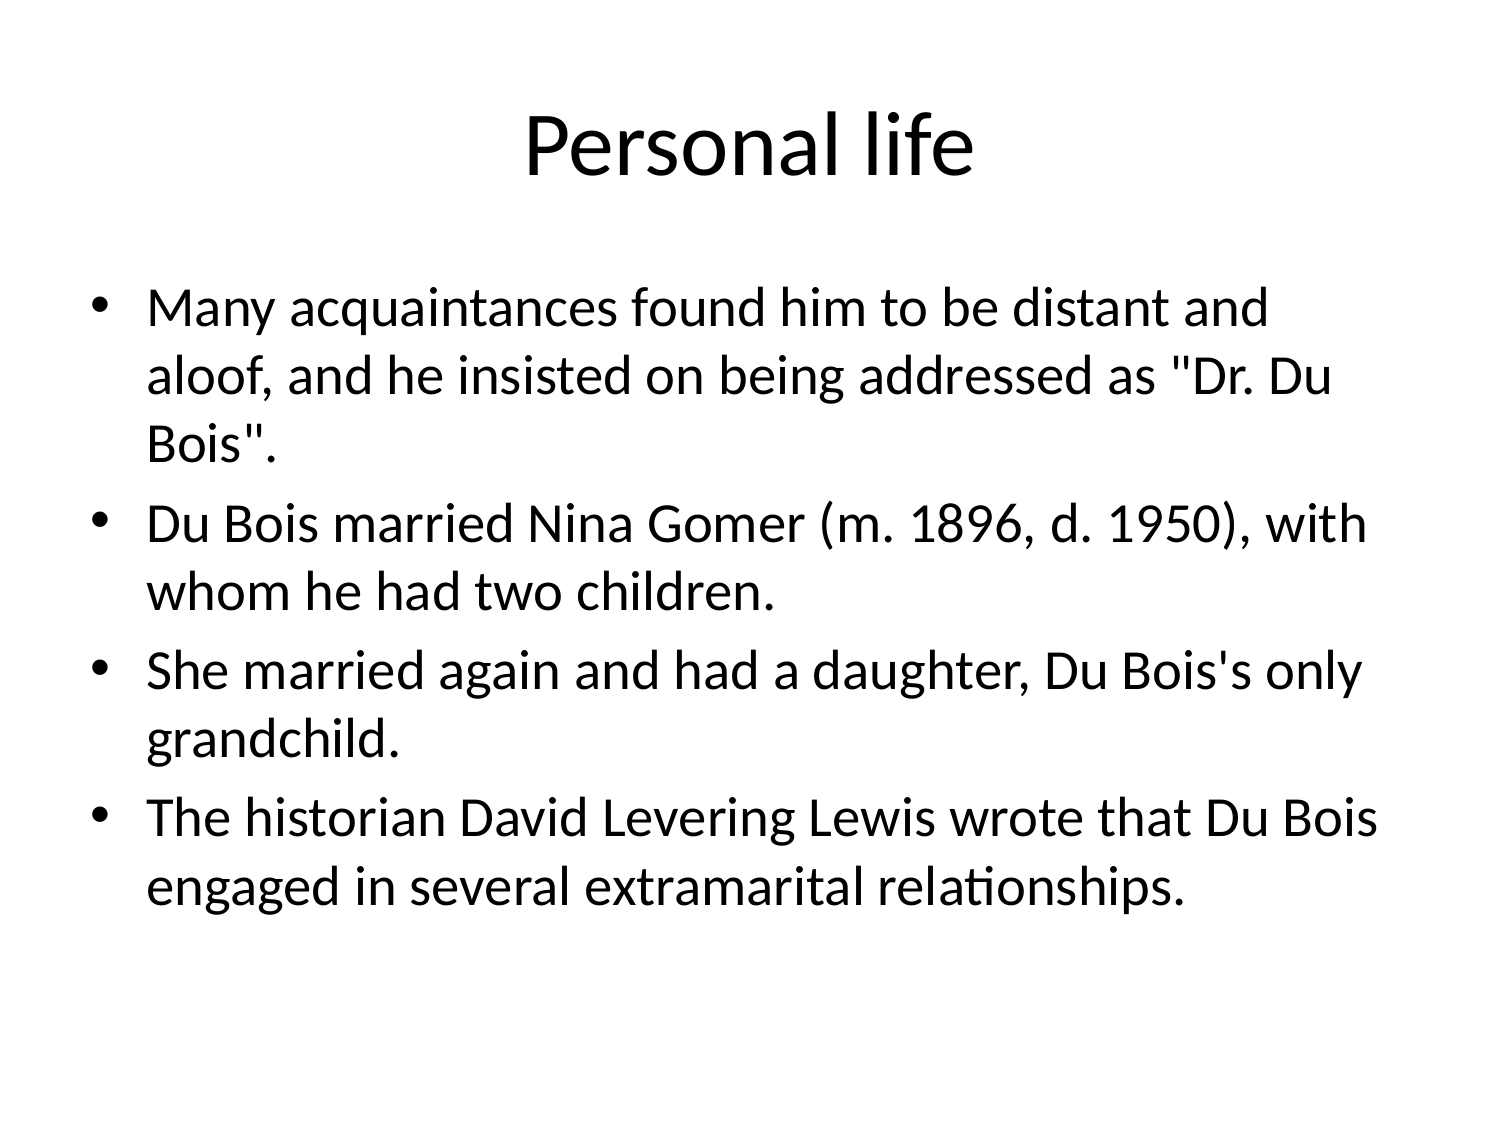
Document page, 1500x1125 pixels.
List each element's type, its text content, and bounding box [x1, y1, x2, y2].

title Personal life [75, 45, 1425, 233]
list Many acquaintances found him to be distant and aloof, and he insisted on being addressed as "Dr. Du Bois". Du Bois married Nina Gomer (m. 1896, d. 1950), with whom he had two children. She married again and had a daughter, Du Bois's only grandchild. The historian David Levering Lewis wrote that Du Bois engaged in several extramarital relationships. [75, 262, 1425, 1005]
